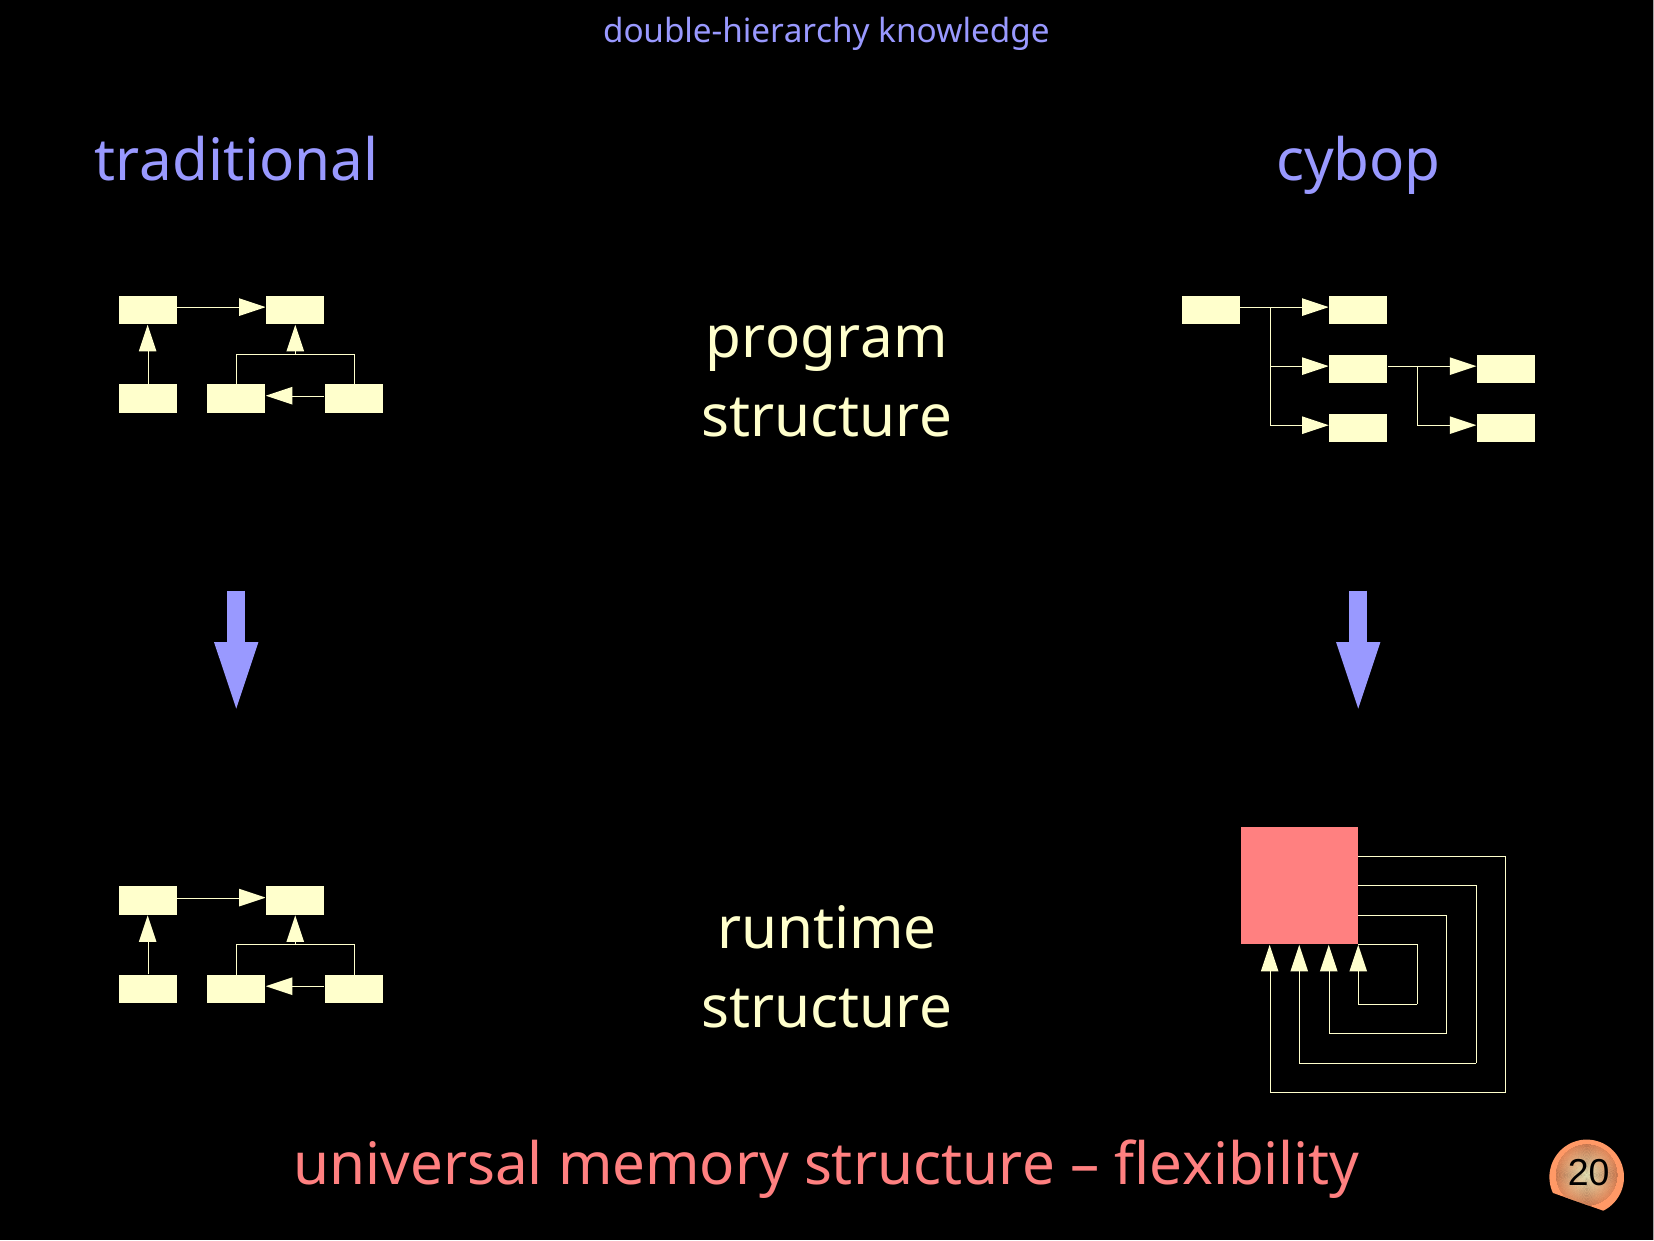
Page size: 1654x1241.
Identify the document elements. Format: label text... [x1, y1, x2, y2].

text_box [206, 383, 266, 414]
text_box [1181, 295, 1241, 325]
text_box runtime structure [649, 885, 1004, 1063]
text_box [206, 974, 266, 1004]
text_box [118, 295, 178, 325]
text_box universal memory structure – flexibility [118, 1122, 1536, 1211]
text_box [1328, 354, 1388, 384]
text_box [265, 885, 325, 916]
text_box [324, 383, 384, 414]
text_box traditional [59, 118, 414, 207]
text_box cybop (cybernetics oriented programming) [1558, 1147, 1615, 1204]
text_box [1476, 413, 1536, 443]
text_box double-hierarchy knowledge [0, 0, 1654, 60]
text_box [118, 383, 178, 414]
text_box [118, 885, 178, 916]
text_box [1240, 826, 1359, 945]
text_box program structure [649, 295, 1004, 473]
text_box cyboi interpreter [1563, 1151, 1611, 1199]
text_box [1328, 295, 1388, 325]
text_box [1328, 413, 1388, 443]
text_box [324, 974, 384, 1004]
text_box [265, 295, 325, 325]
text_box [118, 974, 178, 1004]
text_box cybop [1181, 118, 1536, 207]
text_box [1476, 354, 1536, 384]
